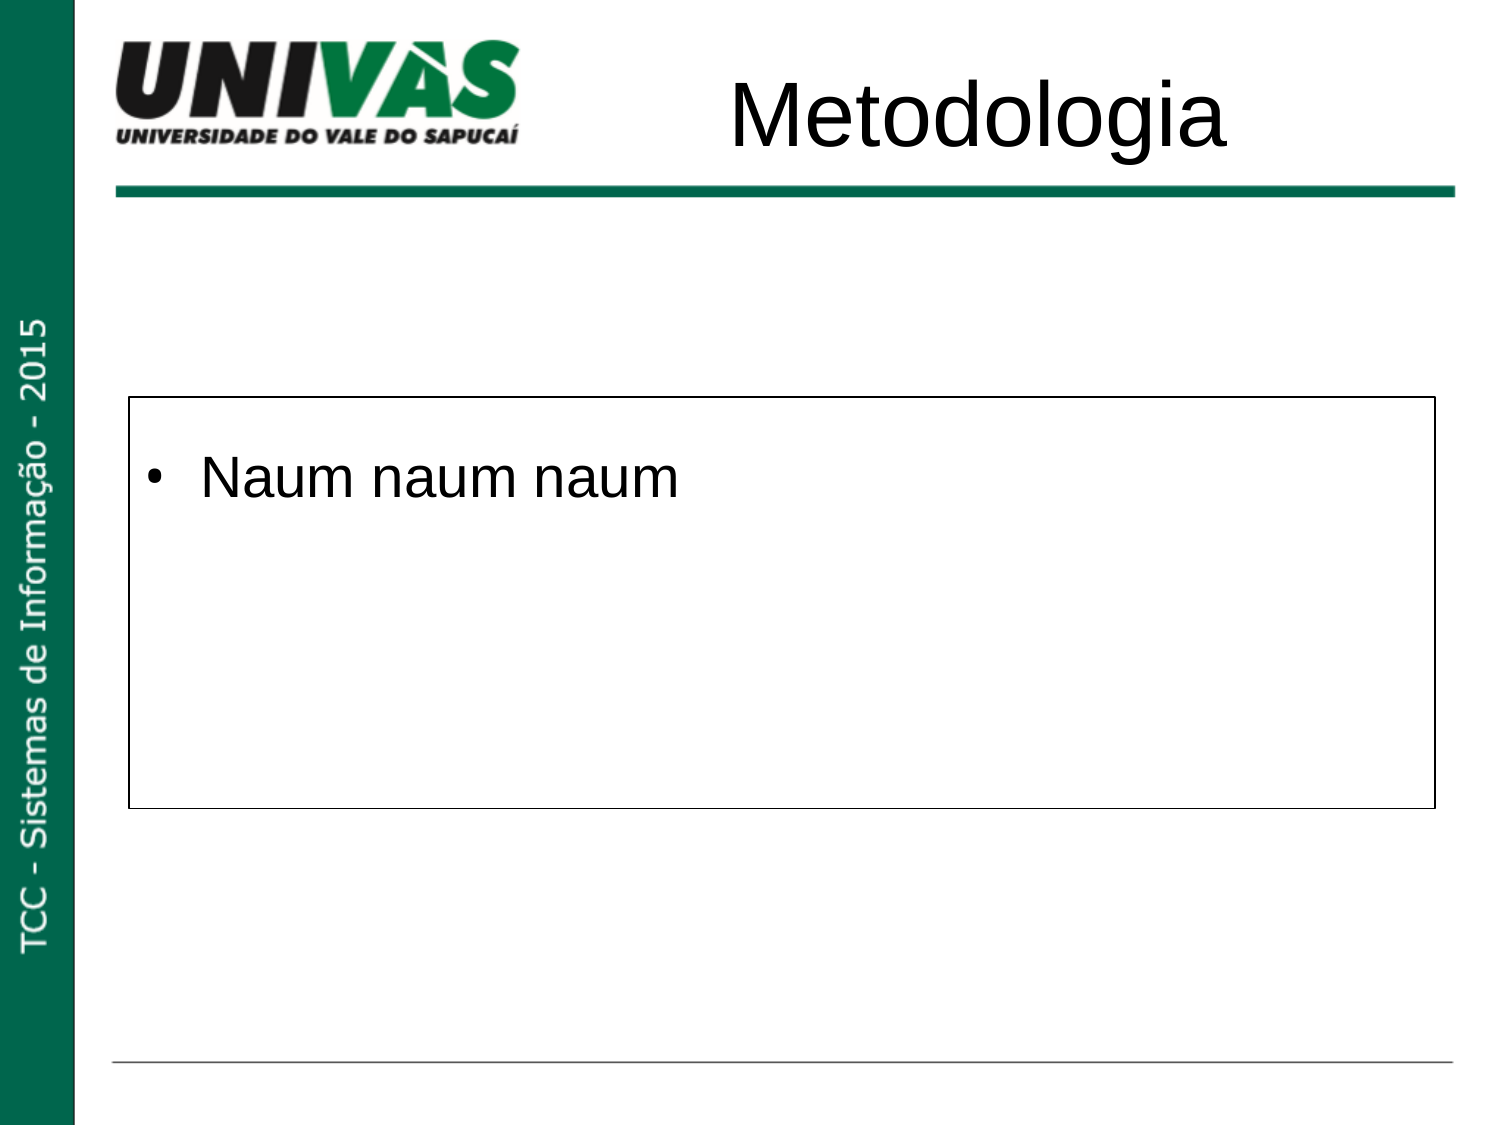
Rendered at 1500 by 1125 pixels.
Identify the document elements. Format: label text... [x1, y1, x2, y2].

picture [0, 0, 1500, 1125]
text_box Naum naum naum [128, 397, 1436, 809]
title Metodologia [515, 35, 1442, 186]
